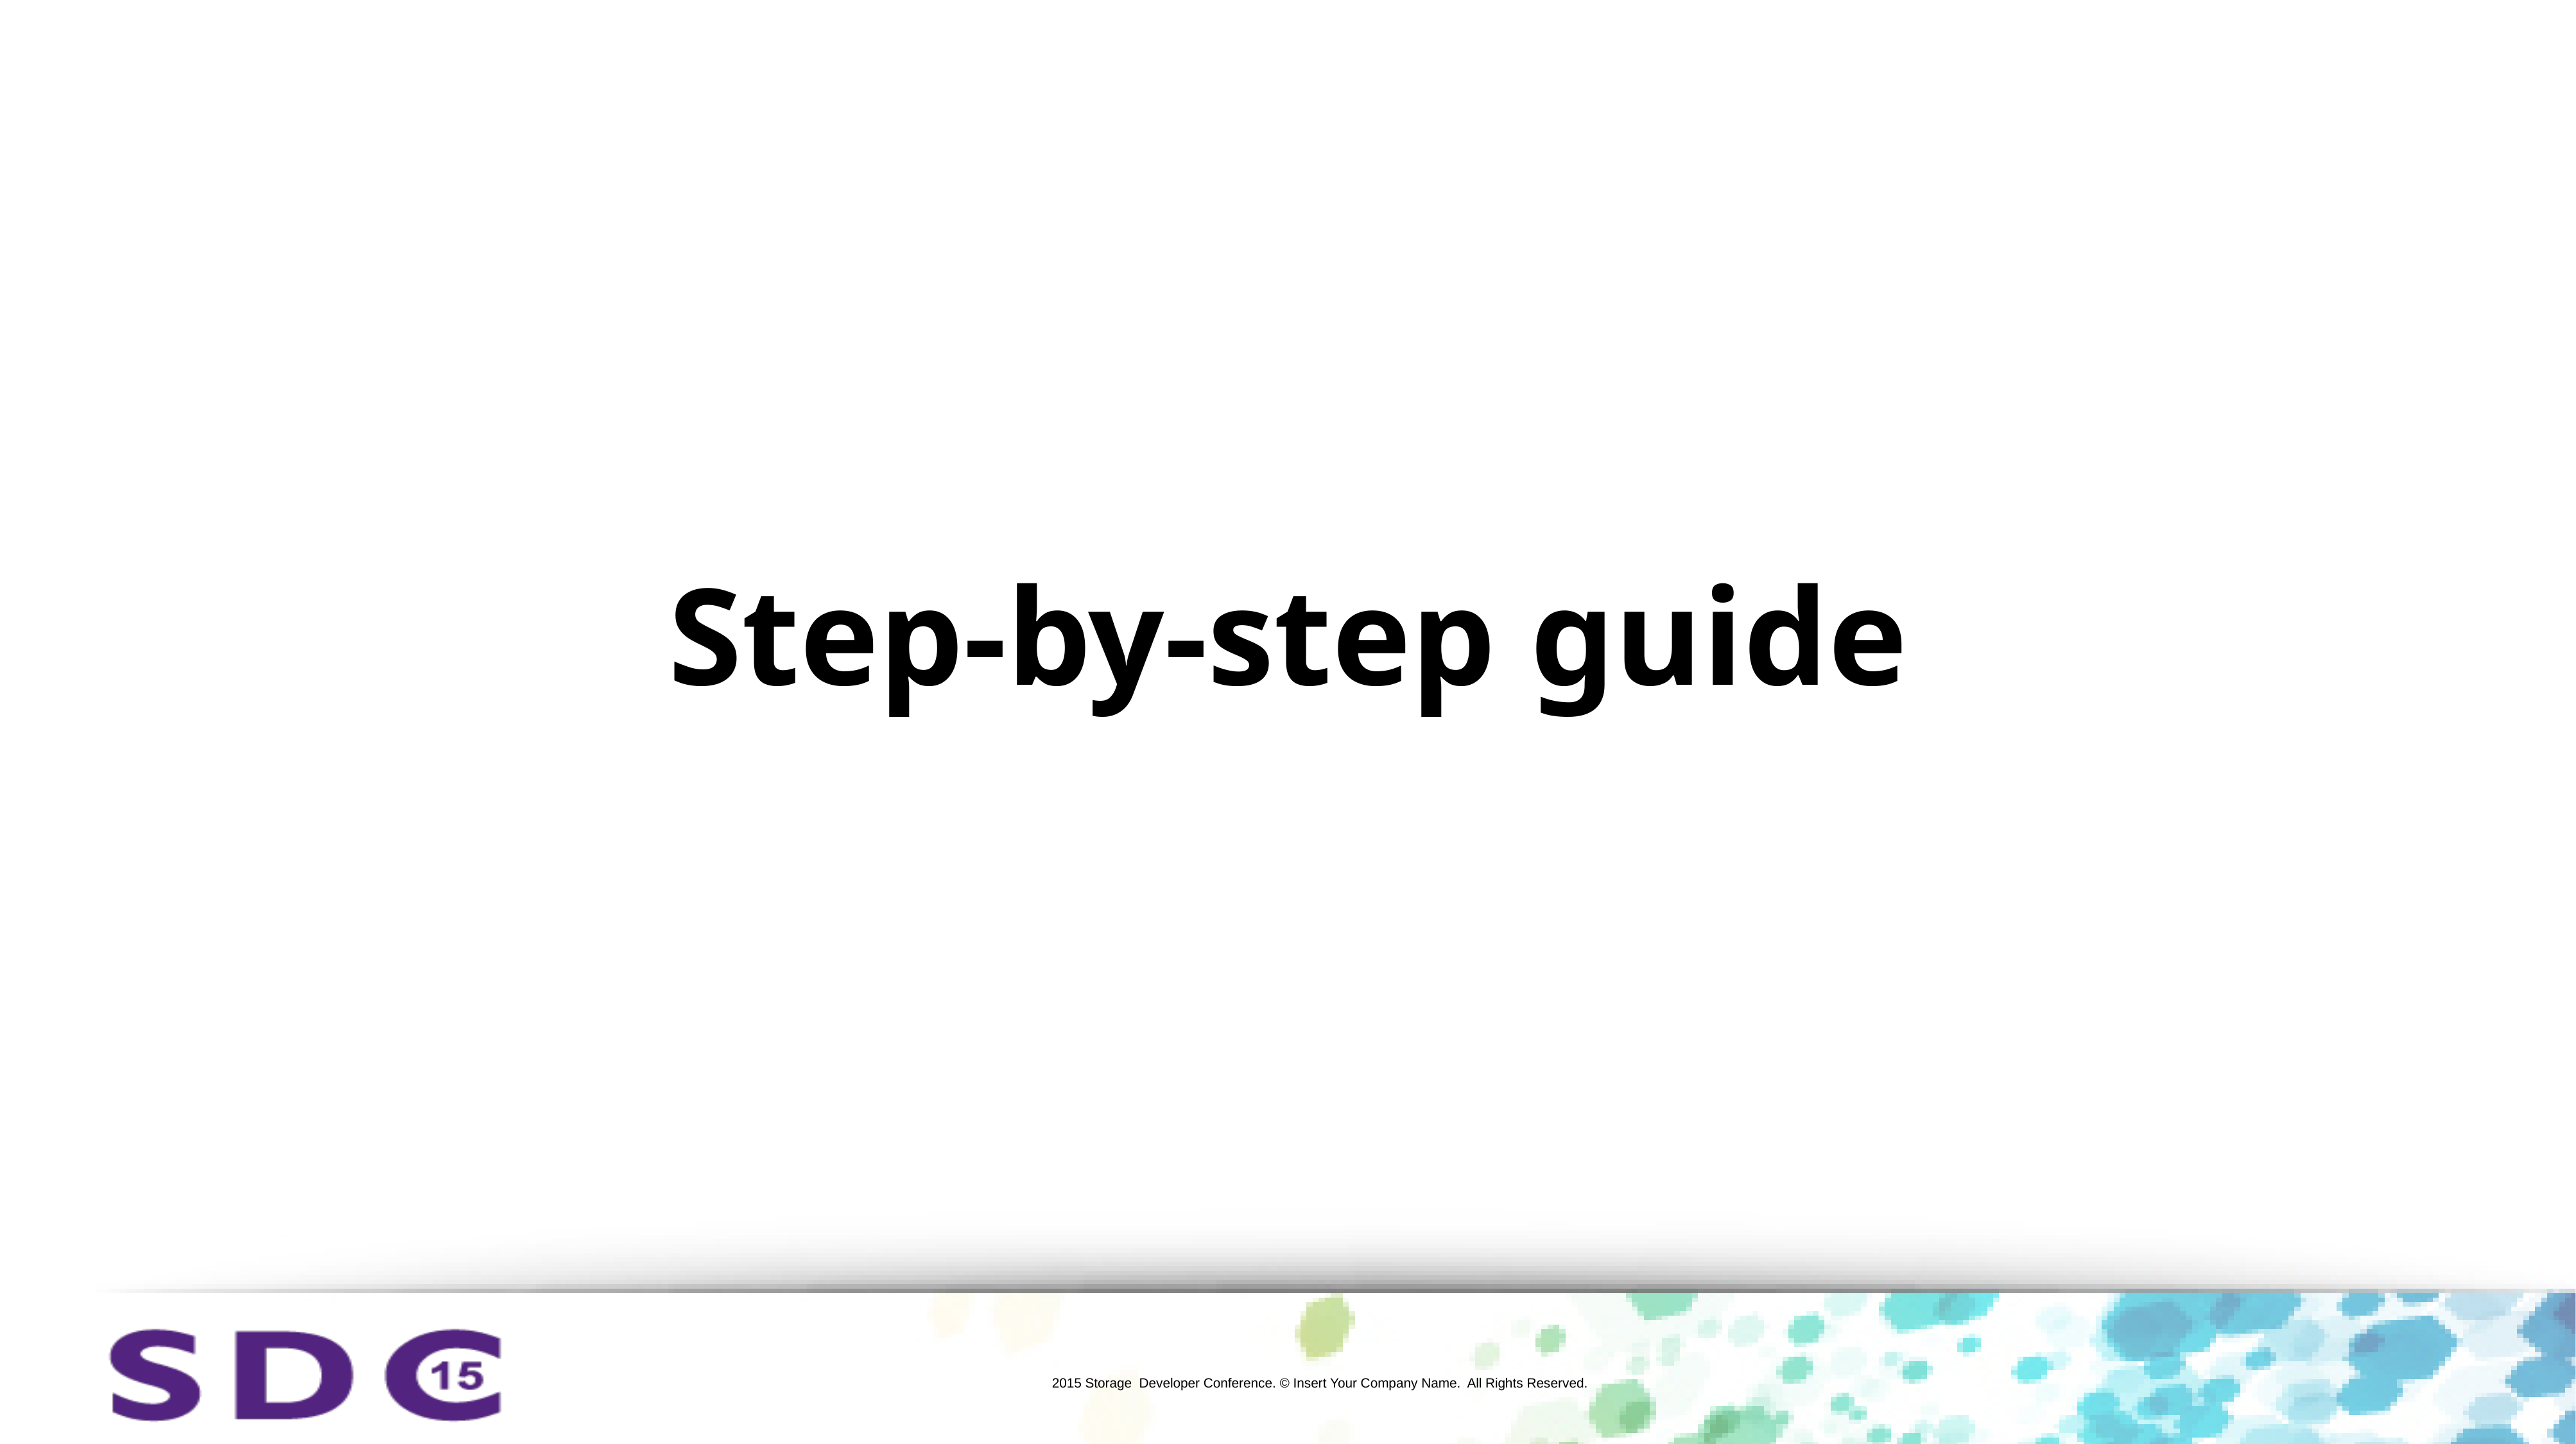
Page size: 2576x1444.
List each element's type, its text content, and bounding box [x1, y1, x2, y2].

title Step-by-step guide [128, 0, 2447, 731]
picture [0, 994, 2576, 1444]
